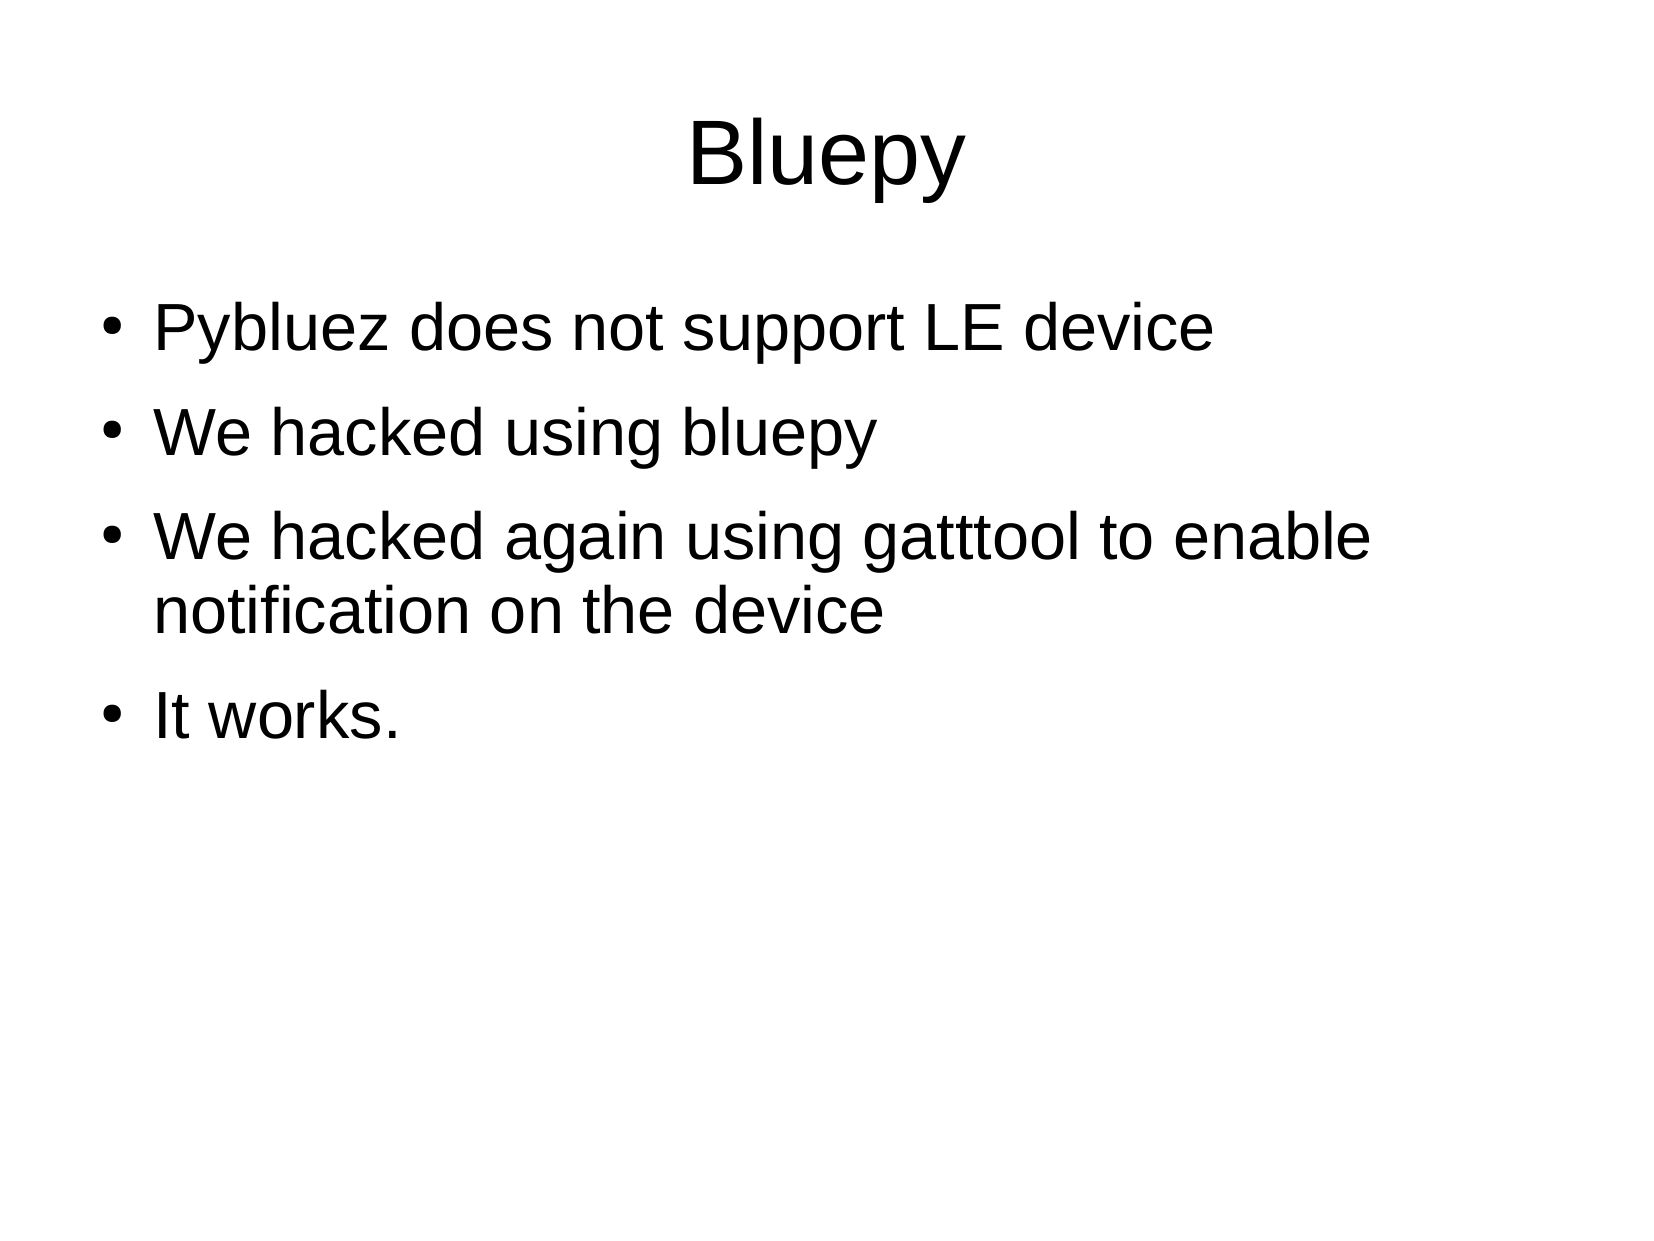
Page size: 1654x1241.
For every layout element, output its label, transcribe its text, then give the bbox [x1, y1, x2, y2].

title Bluepy [82, 49, 1571, 257]
list Pybluez does not support LE device We hacked using bluepy We hacked again using gatttool to enable notification on the device It works. [82, 290, 1571, 1010]
